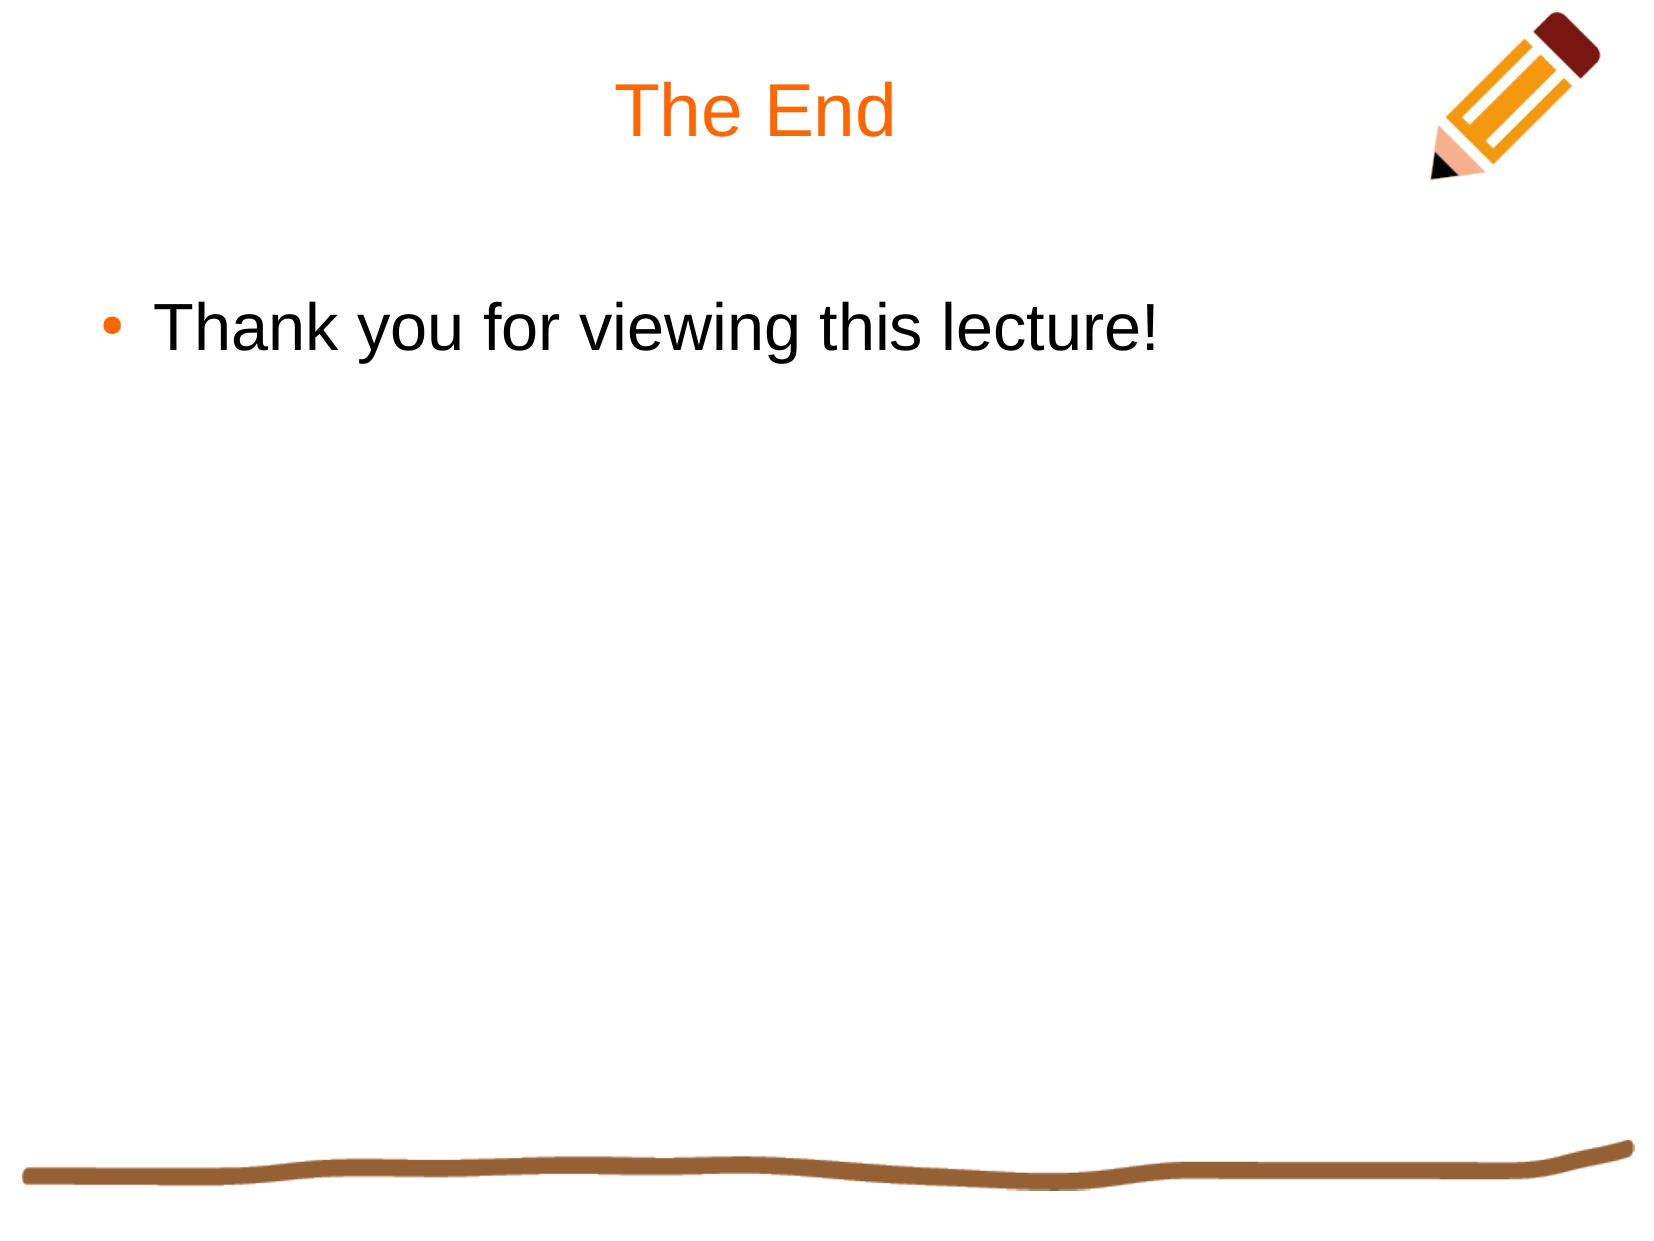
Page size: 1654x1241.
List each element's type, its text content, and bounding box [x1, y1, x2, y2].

title The End [82, 49, 1430, 172]
list Thank you for viewing this lecture! [82, 290, 1516, 1122]
picture [1430, 12, 1601, 181]
picture [22, 1140, 1635, 1191]
